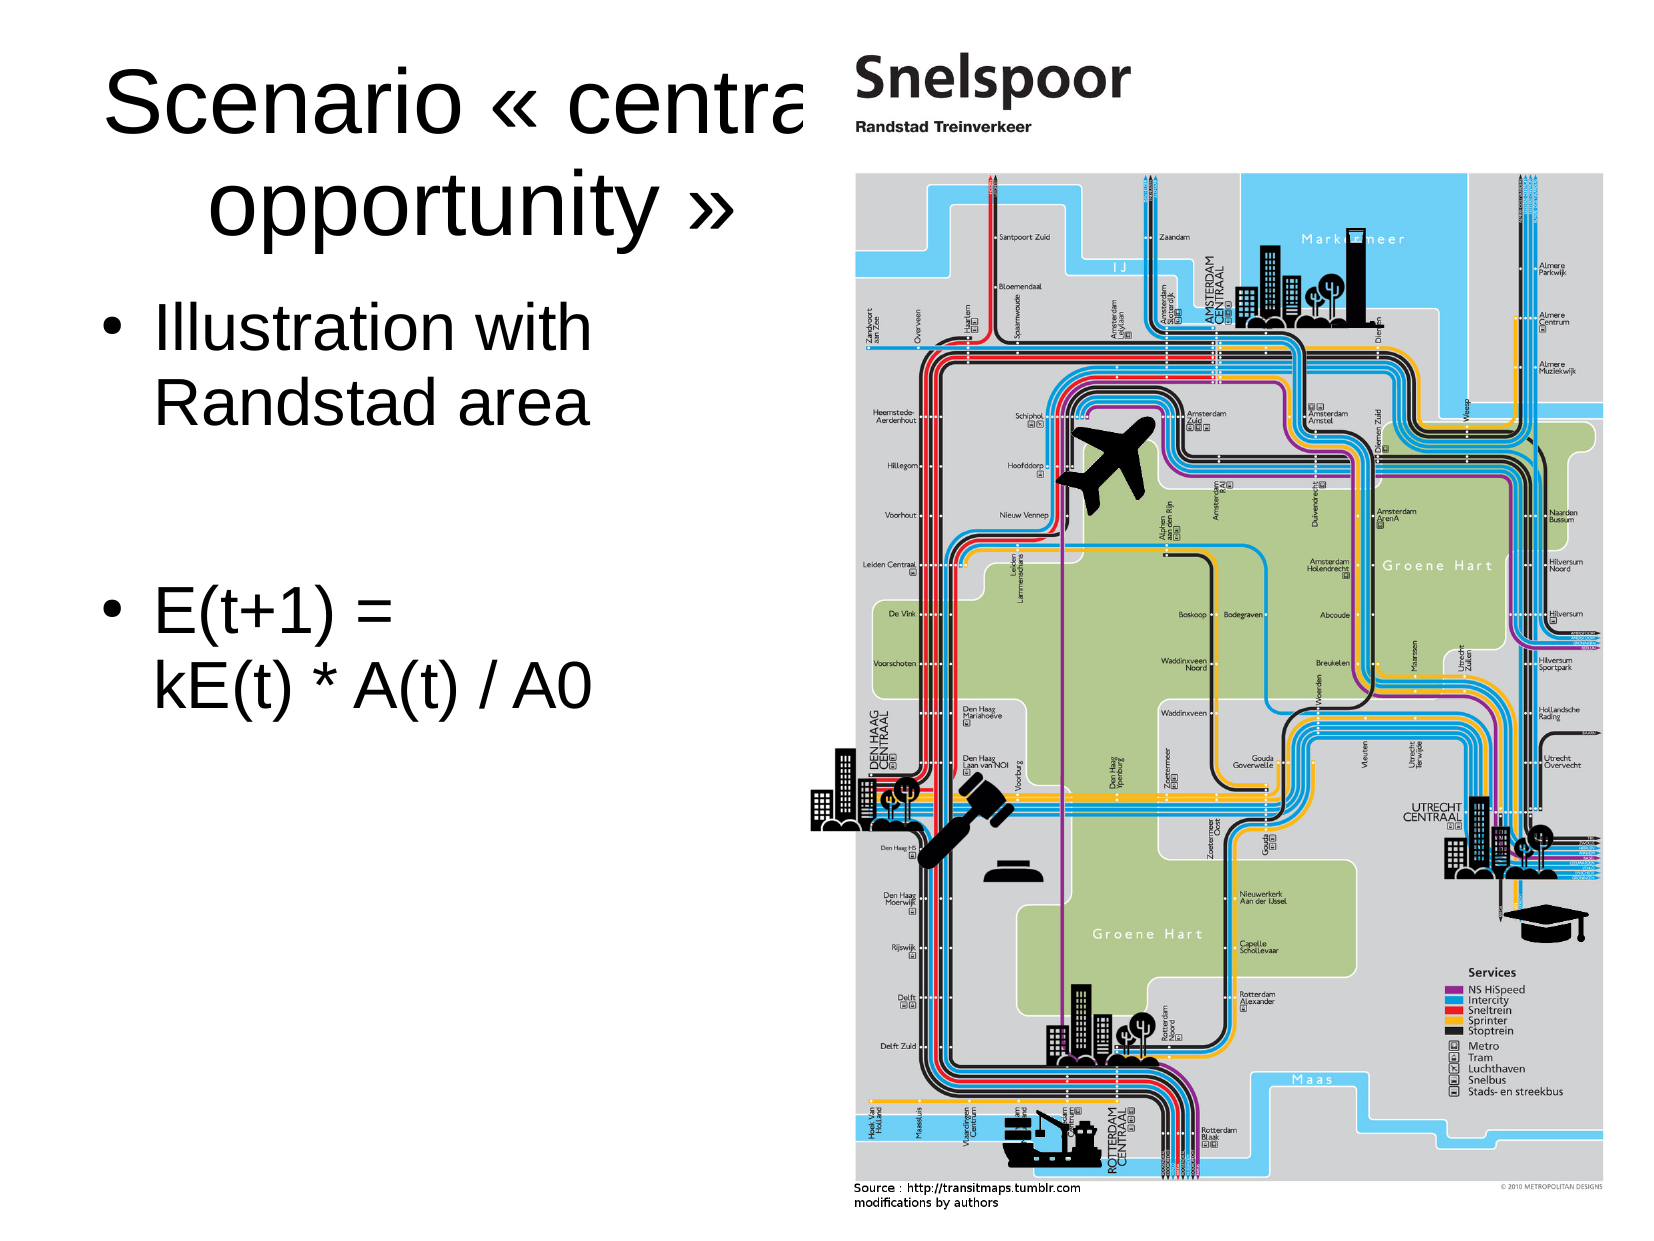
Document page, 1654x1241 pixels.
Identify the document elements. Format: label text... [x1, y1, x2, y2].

picture [803, 0, 1654, 1241]
title Scenario « central opportunity » [82, 49, 803, 257]
list Illustration with Randstad area E(t+1) = kE(t) * A(t) / A0 [82, 290, 803, 1010]
